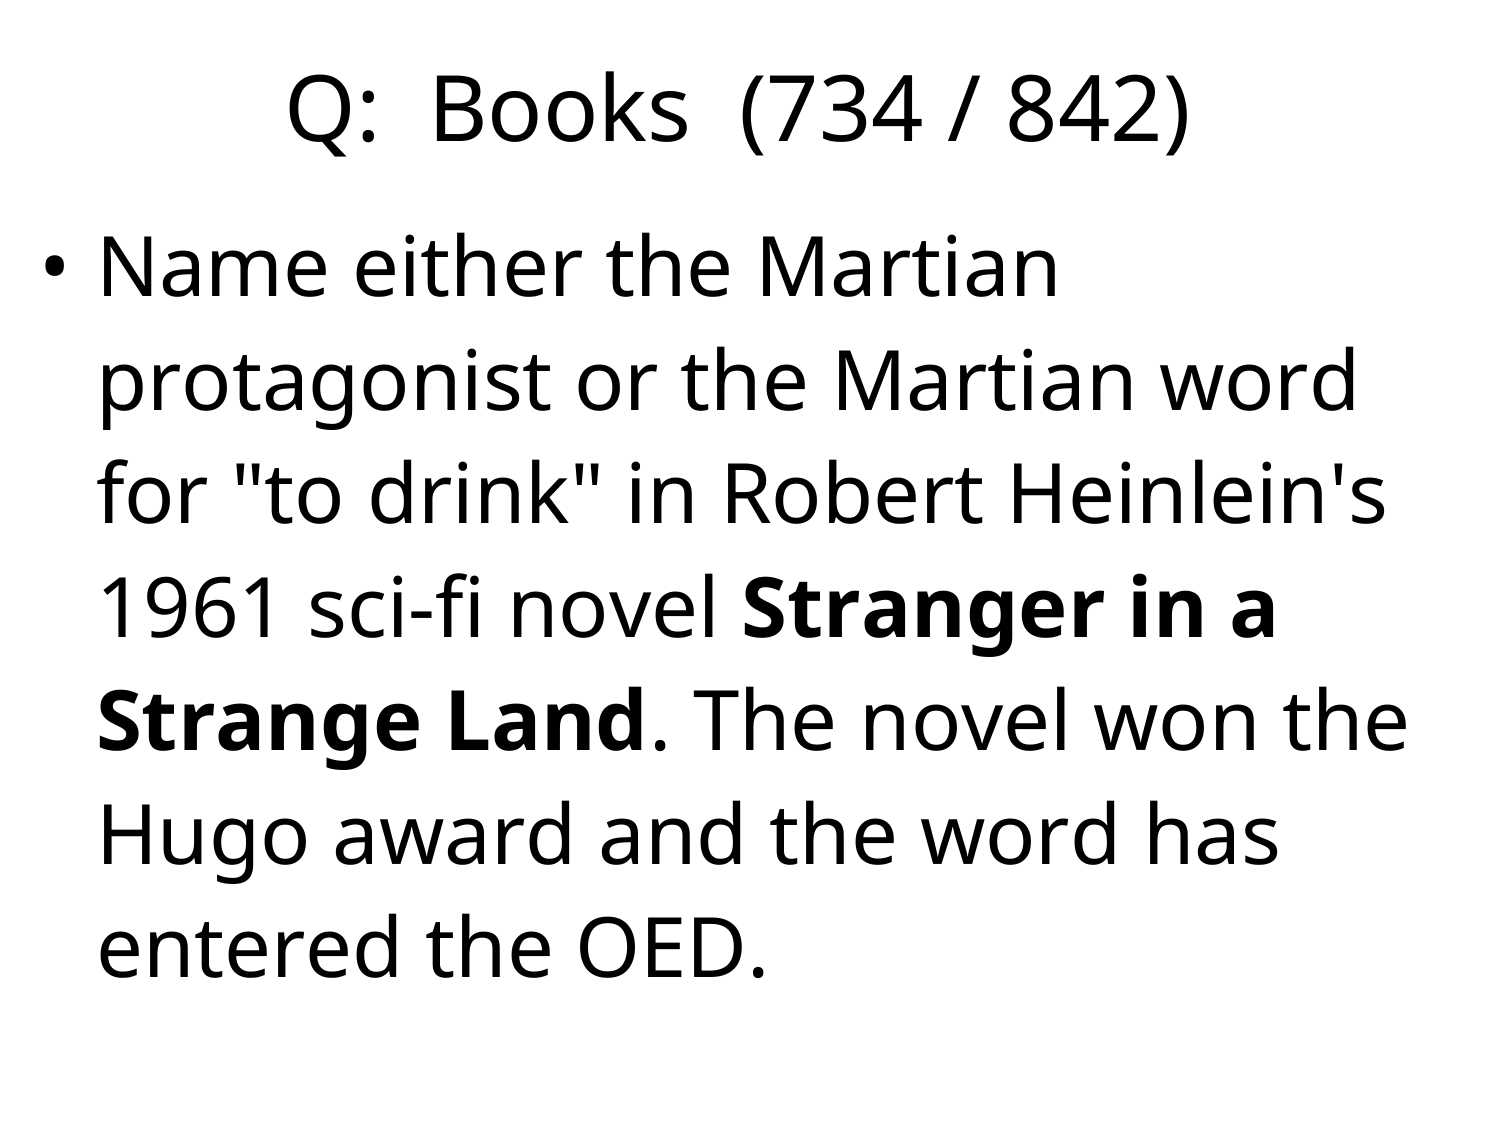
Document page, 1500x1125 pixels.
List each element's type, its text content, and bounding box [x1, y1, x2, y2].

list Name either the Martian protagonist or the Martian word for "to drink" in Robert Heinlein's 1961 sci-fi novel Stranger in a Strange Land. The novel won the Hugo award and the word has entered the OED. [24, 200, 1476, 1101]
title Q: Books (734 / 842) [24, 12, 1476, 200]
